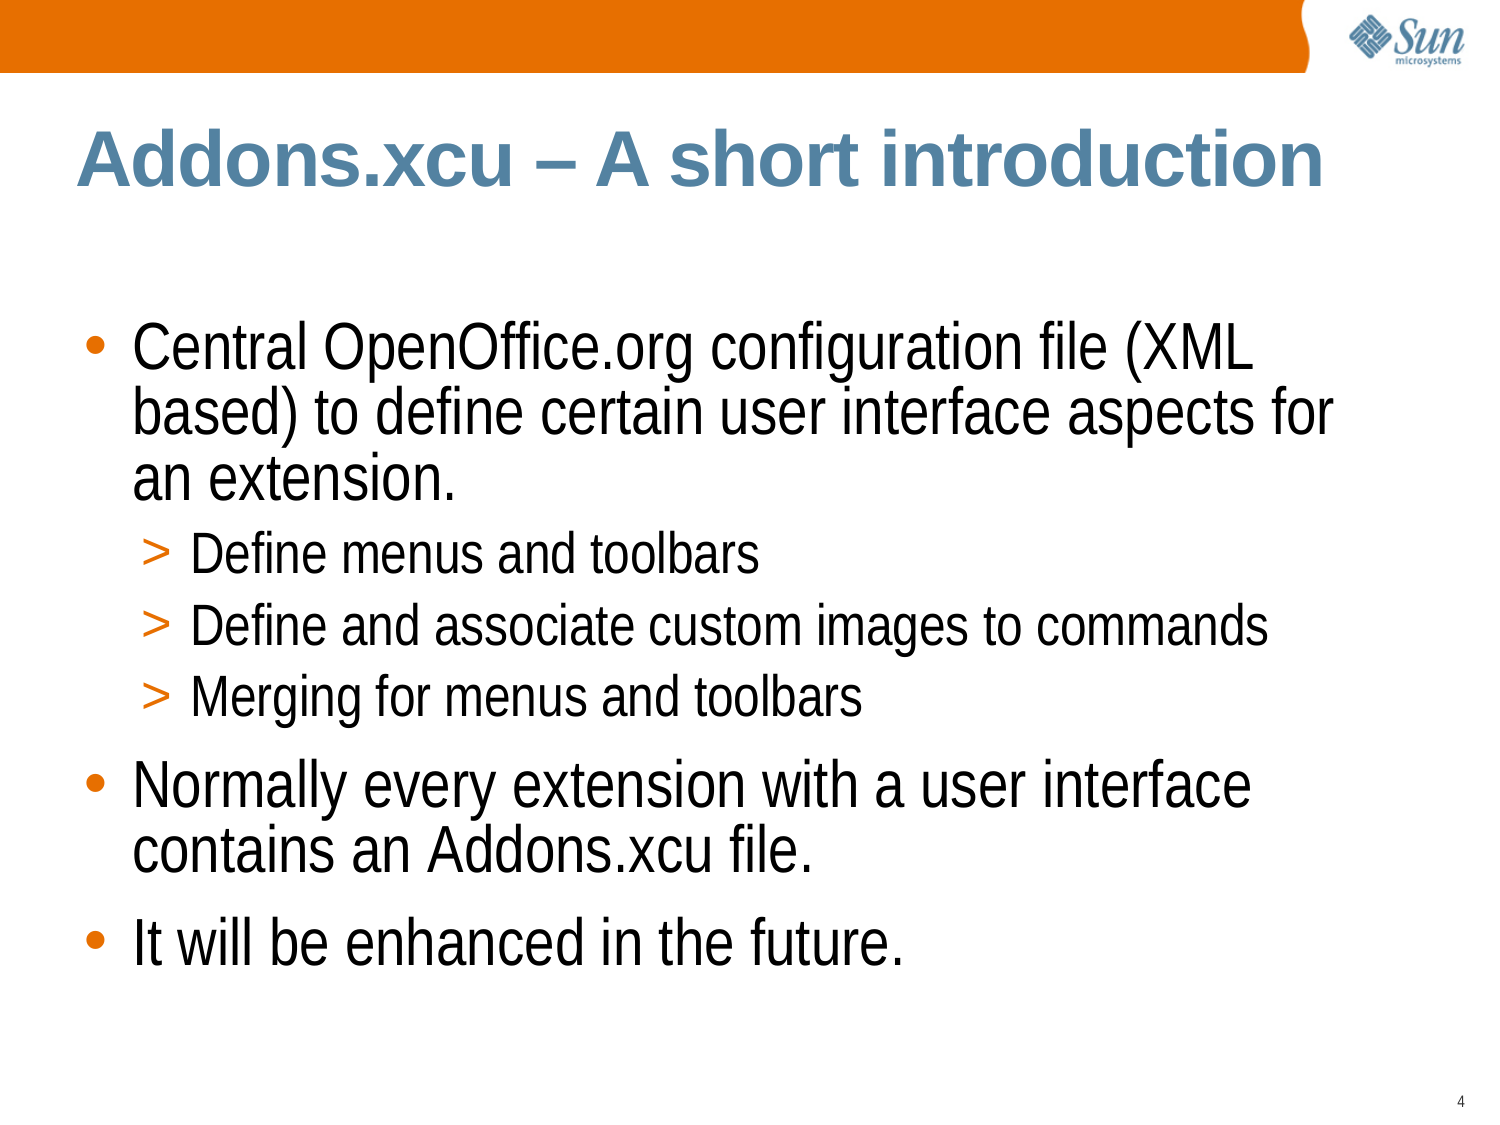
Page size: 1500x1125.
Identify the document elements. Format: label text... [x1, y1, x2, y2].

list Central OpenOffice.org configuration file (XML based) to define certain user interface aspects for an extension. Define menus and toolbars Define and associate custom images to commands Merging for menus and toolbars Normally every extension with a user interface contains an Addons.xcu file. It will be enhanced in the future. [64, 317, 1401, 982]
picture [0, 0, 1500, 73]
title Addons.xcu – A short introduction [75, 123, 1437, 227]
